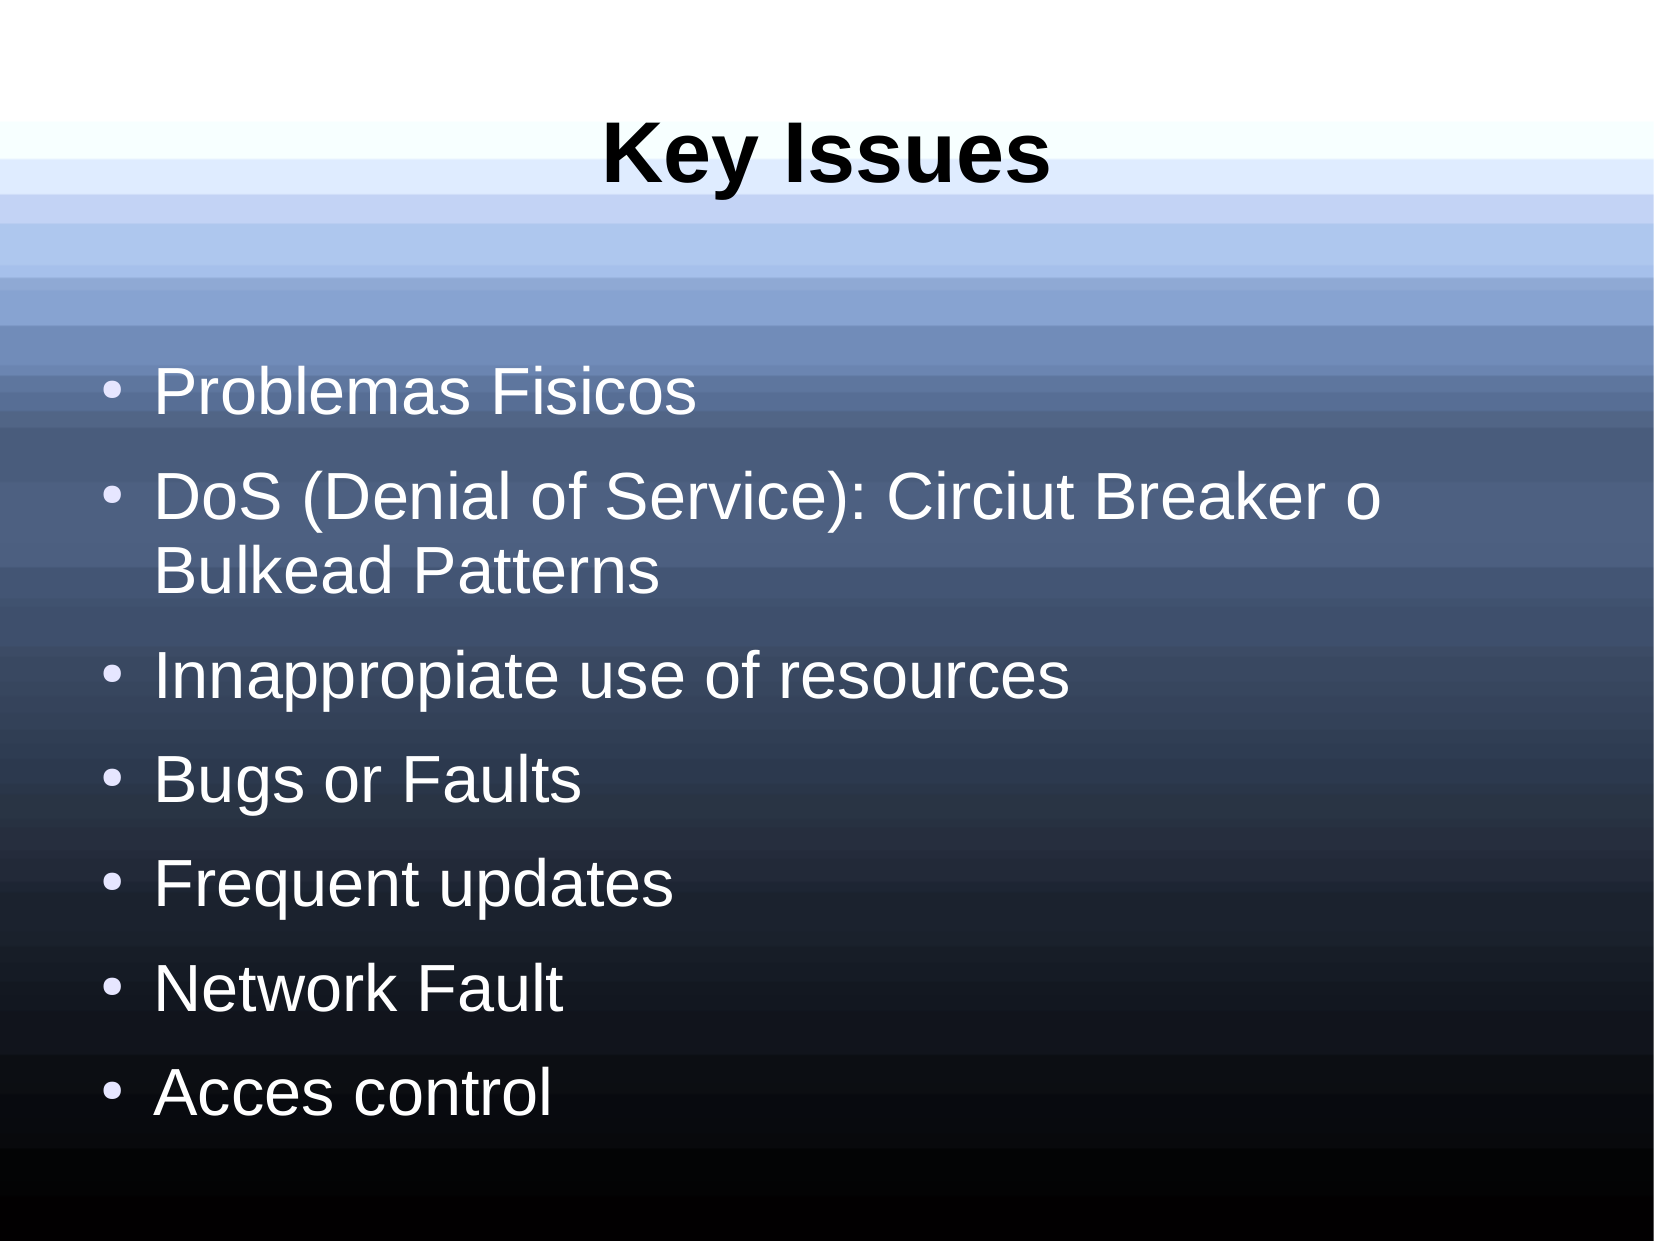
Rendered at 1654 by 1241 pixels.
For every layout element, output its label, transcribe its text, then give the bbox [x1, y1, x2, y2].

list Problemas Fisicos DoS (Denial of Service): Circiut Breaker o Bulkead Patterns Innappropiate use of resources Bugs or Faults Frequent updates Network Fault Acces control [82, 354, 1571, 1130]
title Key Issues [82, 49, 1571, 257]
picture [0, 0, 1654, 1241]
